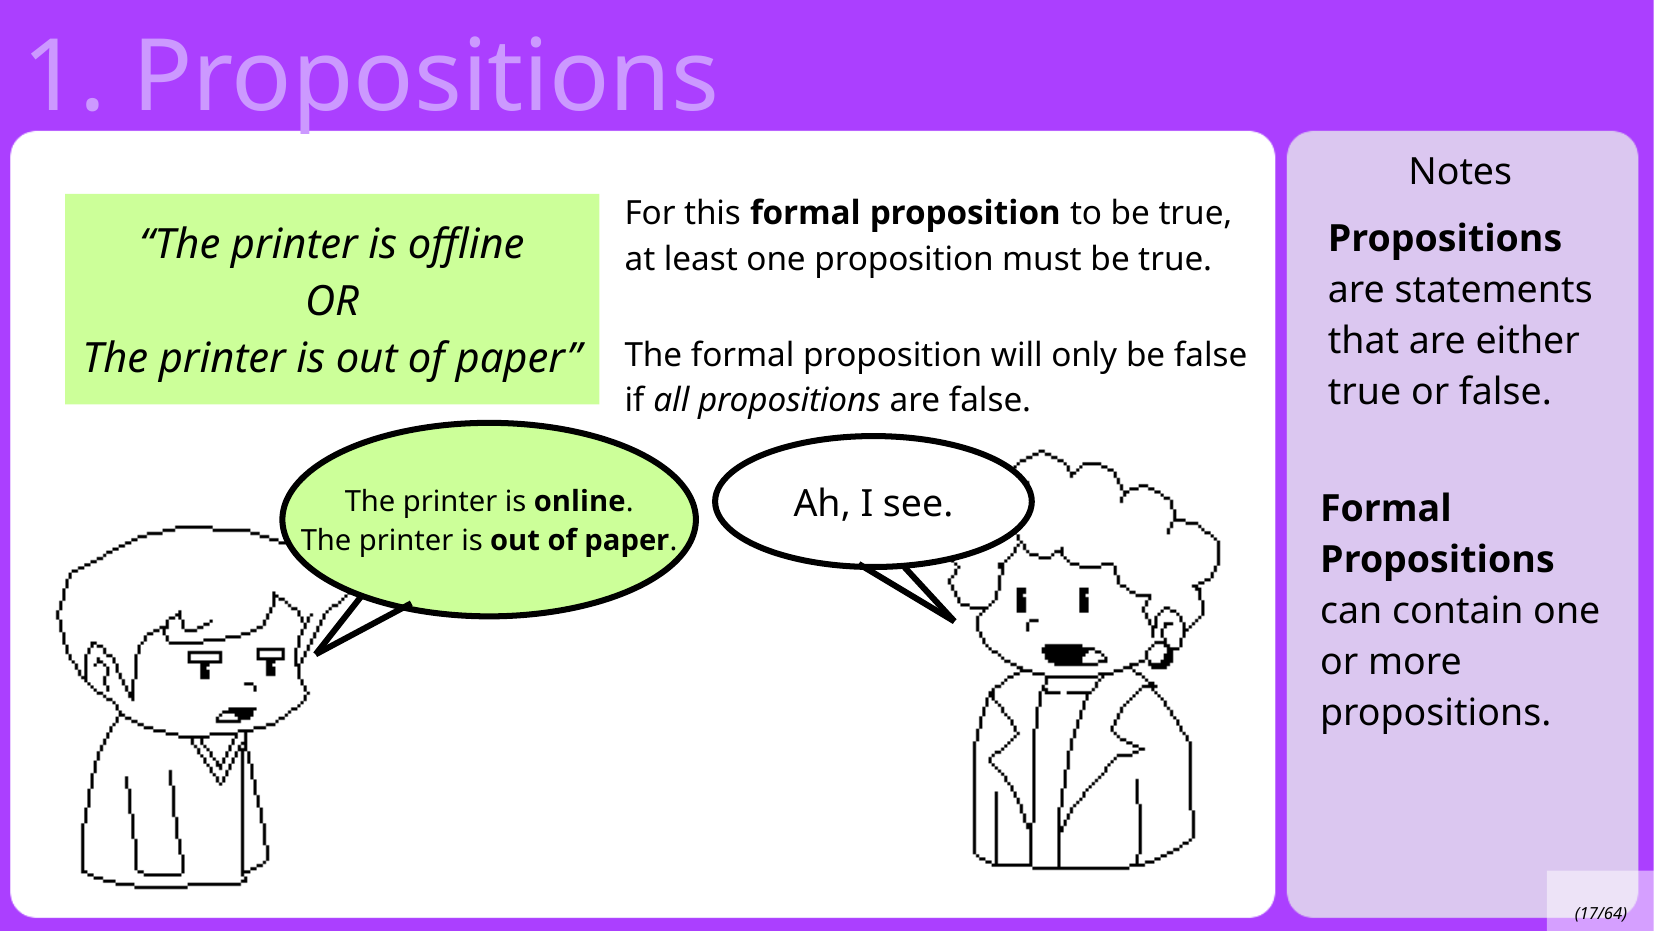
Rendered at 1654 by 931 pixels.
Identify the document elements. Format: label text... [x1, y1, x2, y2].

text_box Notes [1290, 141, 1631, 199]
text_box Formal Propositions can contain one or more propositions. [1298, 496, 1623, 722]
text_box The printer is online. The printer is out of paper. [282, 422, 696, 617]
table_cell False [1546, 870, 1654, 877]
text_box “The printer is offline OR The printer is out of paper” [65, 193, 600, 405]
text_box For this formal proposition to be true, at least one proposition must be true. The formal proposition will only be false if all propositions are false. [609, 181, 1269, 404]
text_box Propositions are statements that are either true or false. [1298, 222, 1623, 406]
title 1. Propositions [22, 13, 1511, 130]
text_box (<number>/64) [1546, 877, 1654, 931]
picture [0, 0, 1654, 931]
text_box Ah, I see. [715, 436, 1032, 567]
